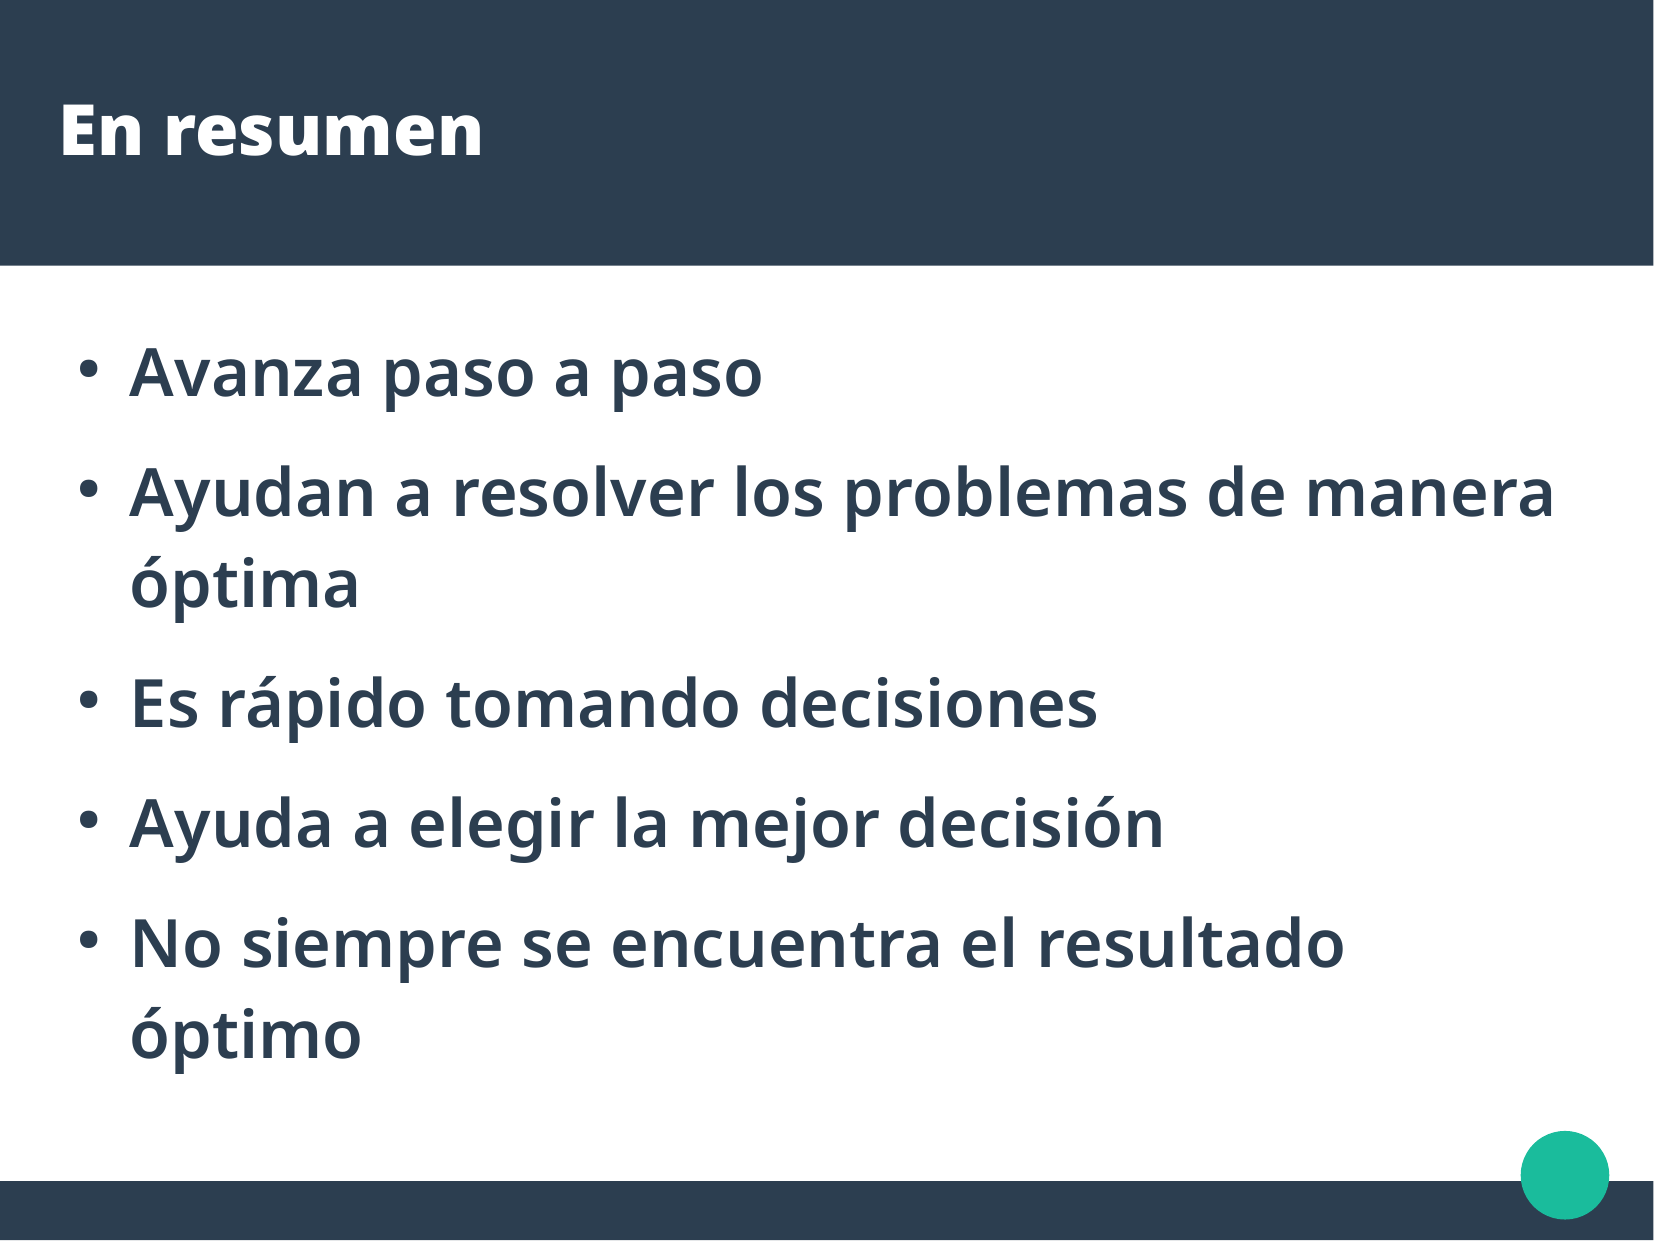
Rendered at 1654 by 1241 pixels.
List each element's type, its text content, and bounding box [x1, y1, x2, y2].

list Avanza paso a paso Ayudan a resolver los problemas de manera óptima Es rápido tomando decisiones Ayuda a elegir la mejor decisión No siempre se encuentra el resultado óptimo [59, 324, 1595, 1152]
title En resumen [59, 49, 1595, 207]
